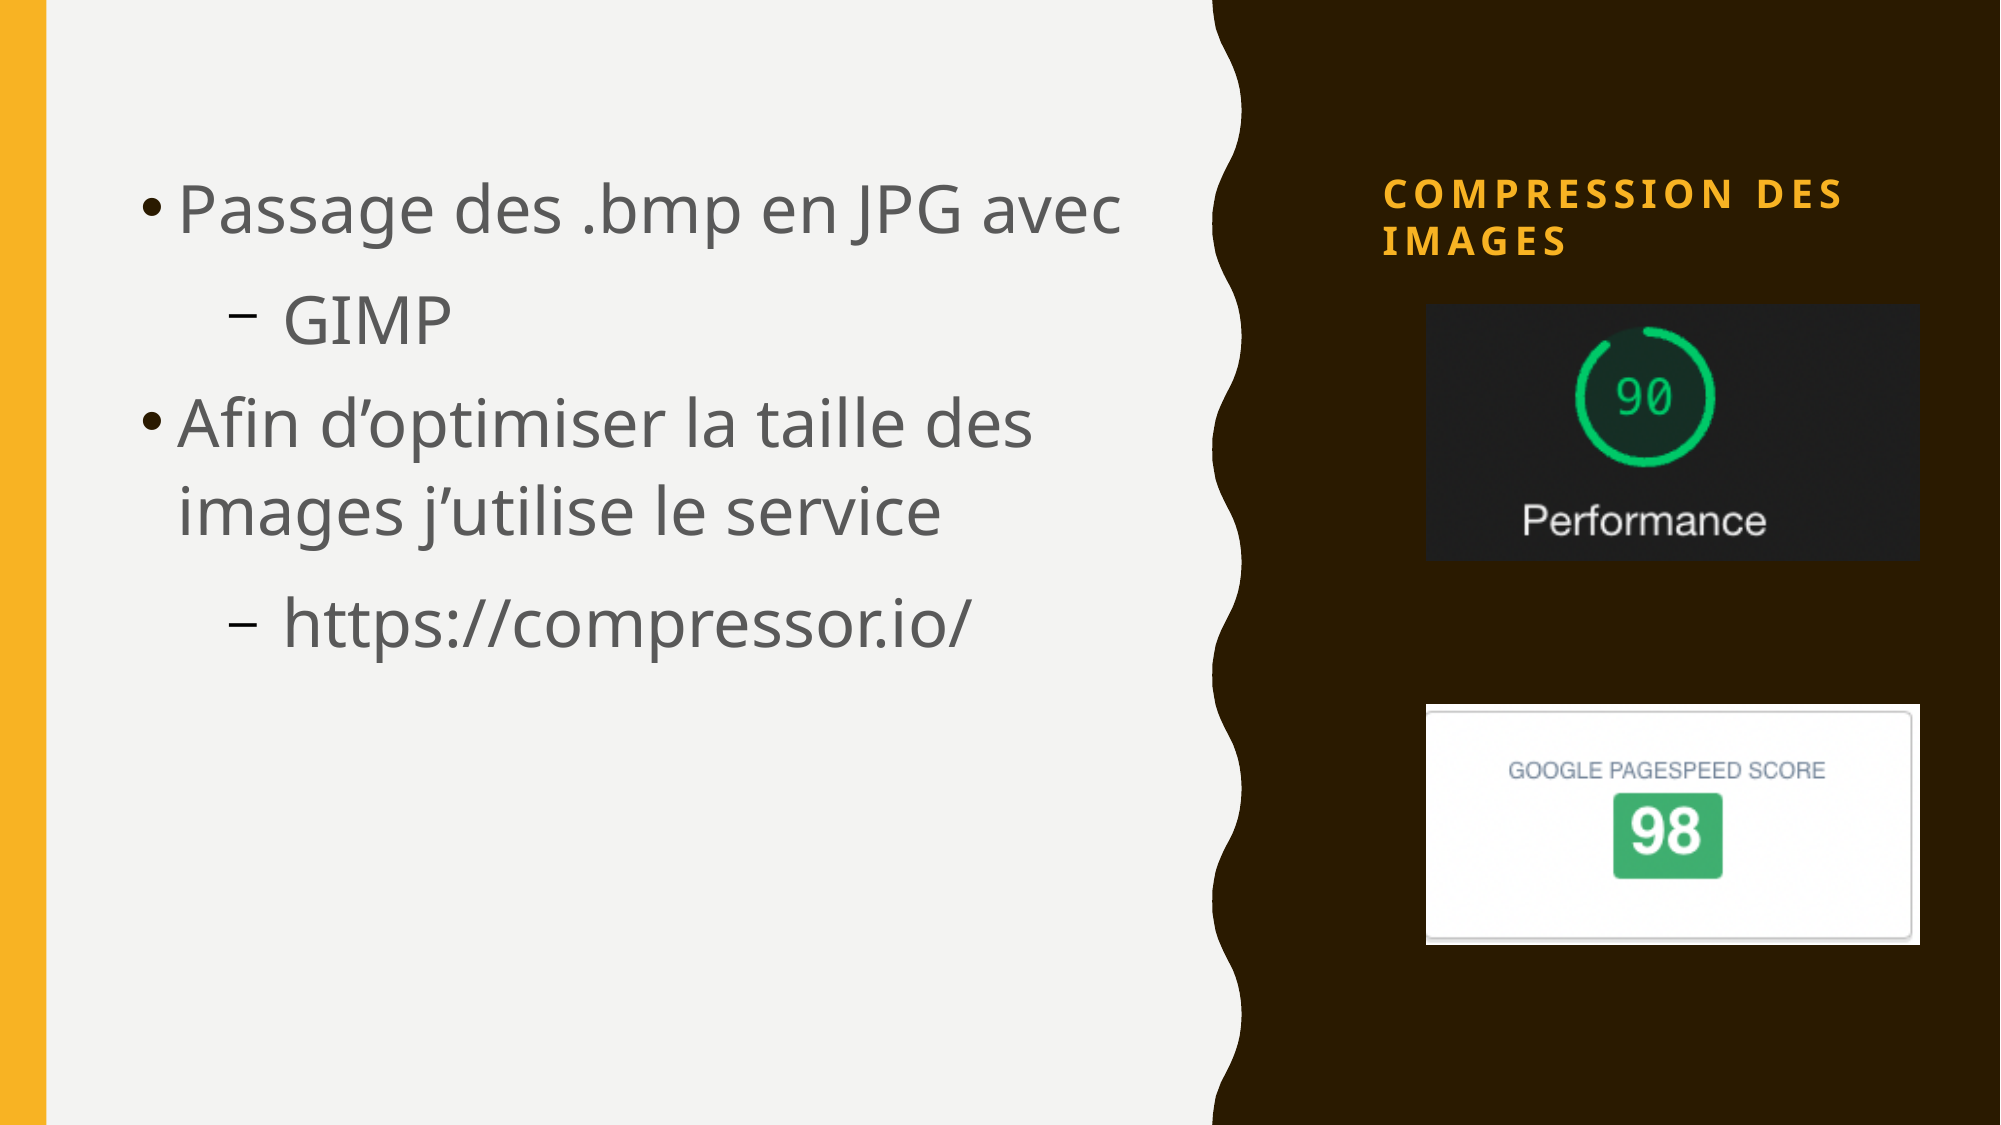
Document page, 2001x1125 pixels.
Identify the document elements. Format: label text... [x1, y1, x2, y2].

title Compression des images [1367, 75, 1875, 272]
list Passage des .bmp en JPG avec GIMP Afin d’optimiser la taille des images j’utilise le service https://compressor.io/ [125, 151, 1270, 542]
picture [1426, 704, 1920, 945]
picture [1426, 304, 1920, 562]
